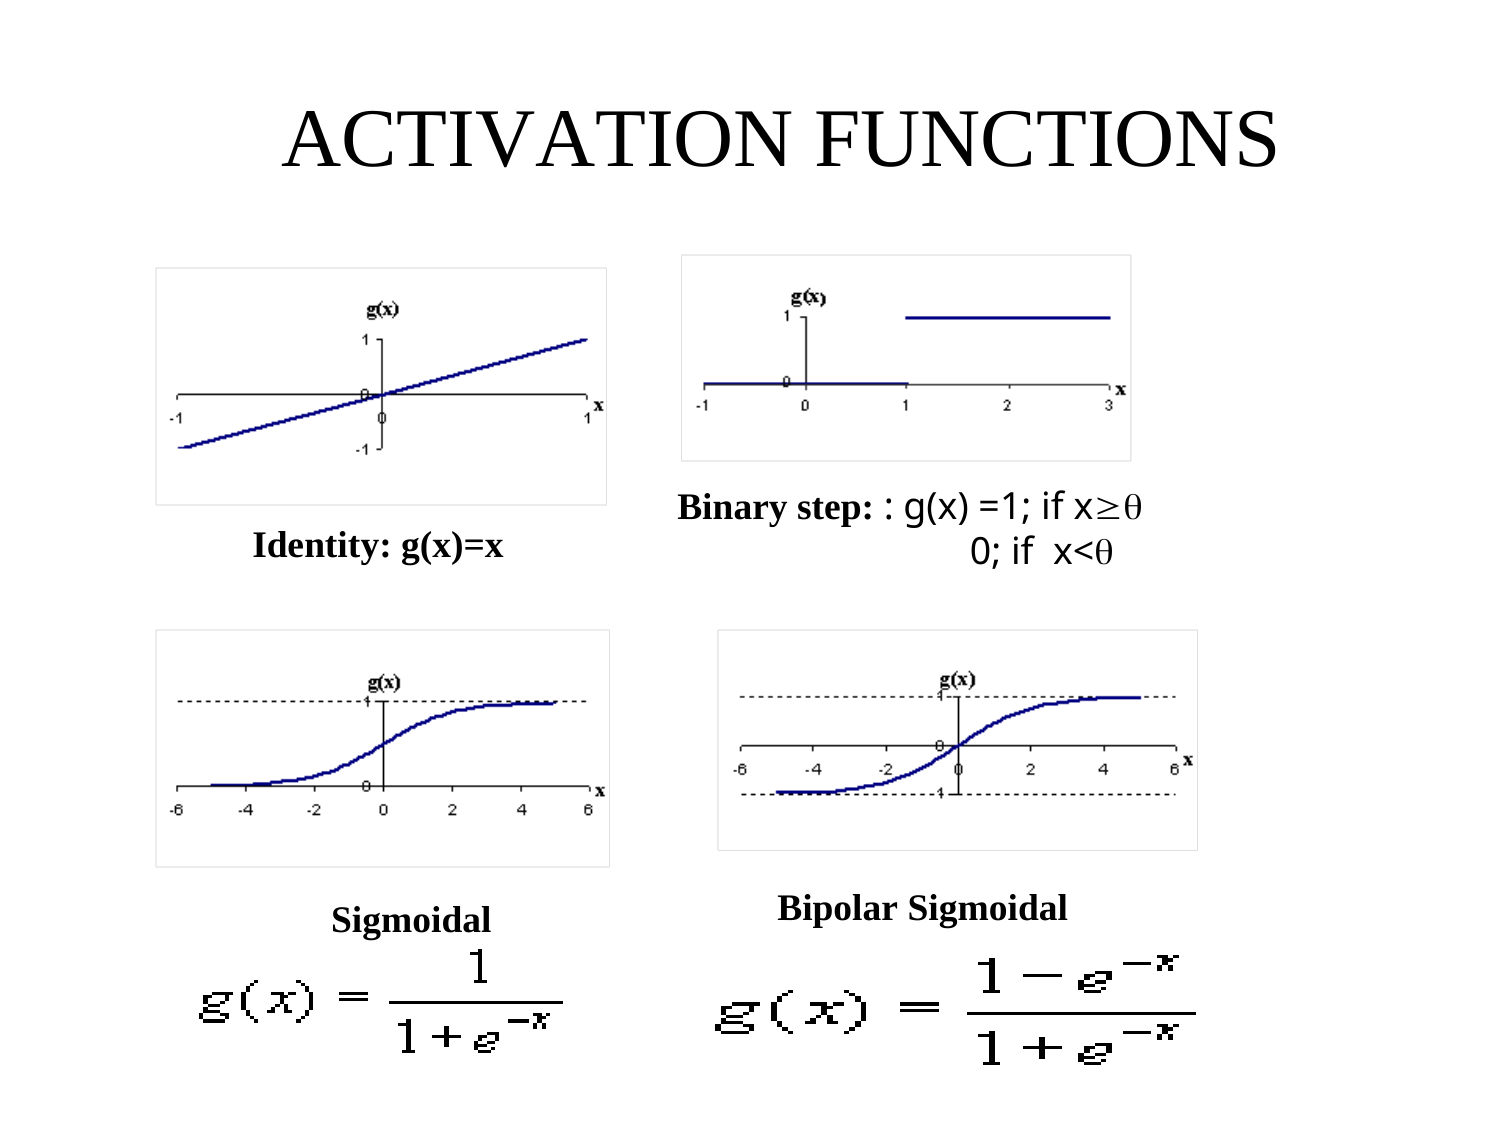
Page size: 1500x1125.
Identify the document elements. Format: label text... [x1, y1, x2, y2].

picture [675, 249, 1138, 466]
text_box Identity: g(x)=x [237, 512, 550, 618]
text_box ACTIVATION FUNCTIONS [62, 75, 1500, 191]
picture [699, 937, 1213, 1075]
picture [712, 806, 1204, 857]
text_box Binary step: : g(x) =1; if x 0; if x< [662, 474, 1276, 806]
text_box Sigmoidal [249, 887, 576, 937]
text_box Bipolar Sigmoidal [762, 874, 1113, 936]
picture [150, 624, 616, 872]
picture [187, 937, 576, 1063]
picture [150, 262, 613, 510]
